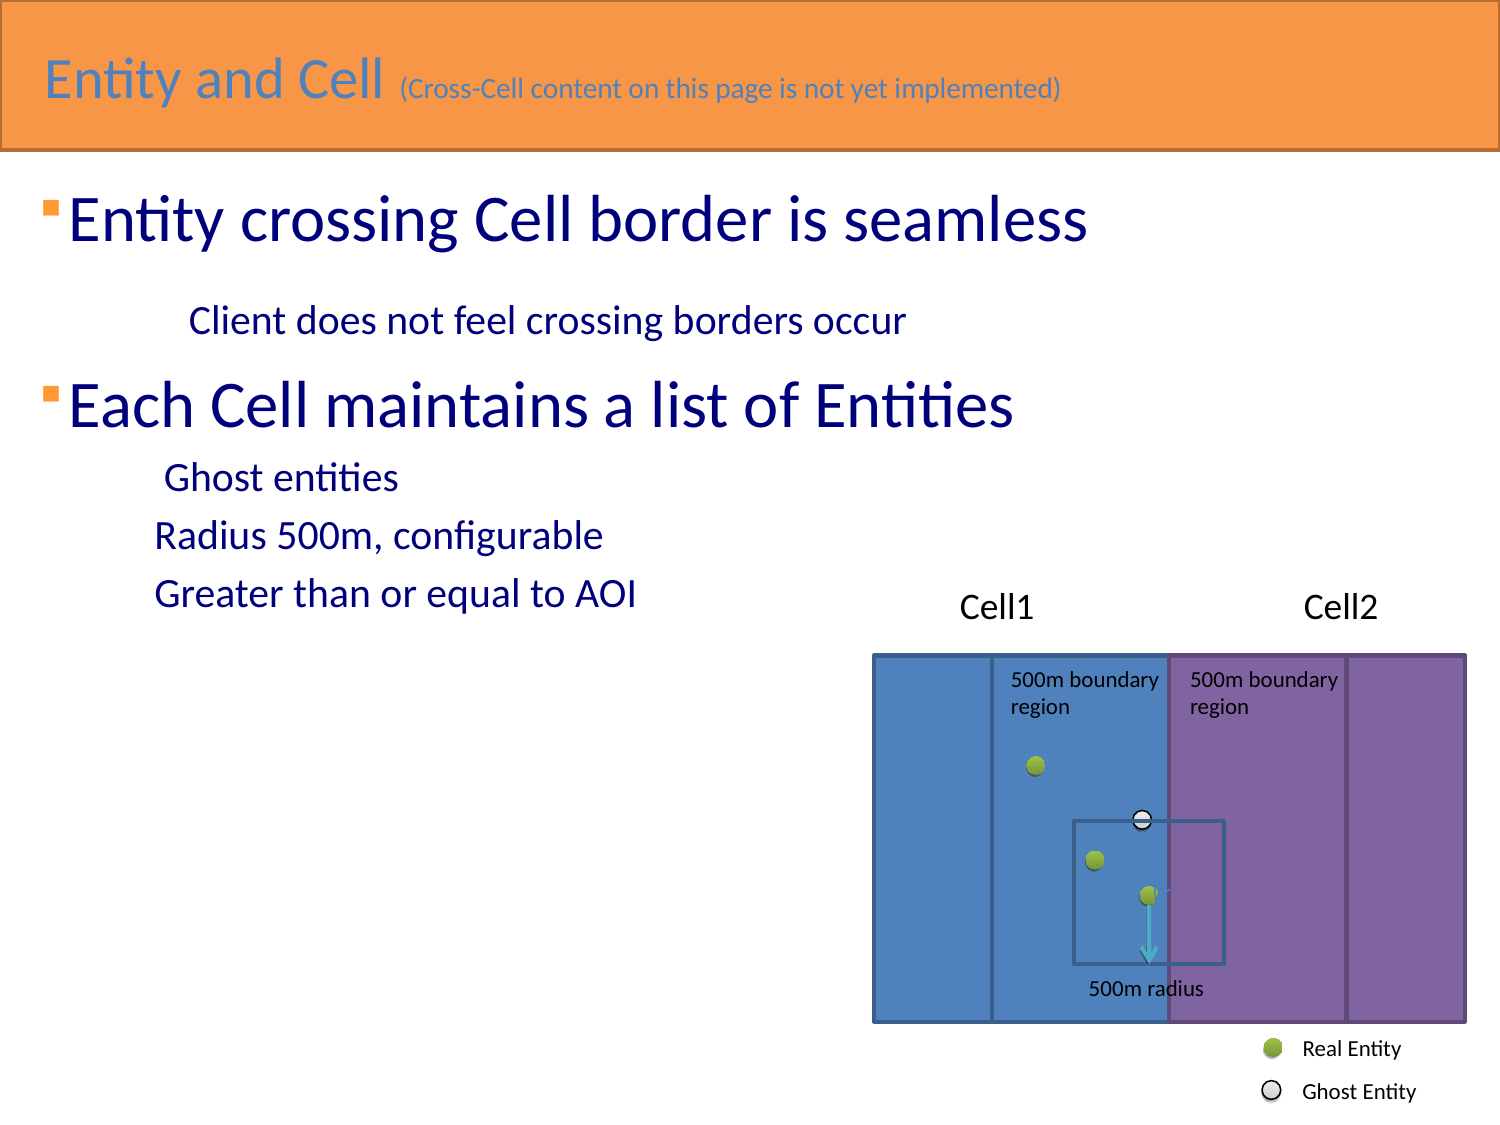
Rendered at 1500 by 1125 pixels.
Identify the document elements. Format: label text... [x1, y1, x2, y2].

text_box [1262, 1080, 1281, 1100]
text_box Real Entity [1282, 1025, 1478, 1069]
text_box [874, 655, 1465, 1022]
text_box Cell1 [944, 574, 1052, 635]
text_box 500m boundary region [996, 656, 1175, 727]
text_box 500m boundary region [1175, 656, 1355, 727]
text_box Cell2 [1288, 574, 1396, 635]
text_box [0, 0, 1500, 150]
title Entity and Cell (Cross-Cell content on this page is not yet implemented) [29, 21, 1188, 129]
text_box Ghost Entity [1287, 1068, 1483, 1112]
text_box [1263, 1038, 1282, 1058]
text_box 500m radius [1074, 965, 1254, 1008]
text_box Entity crossing Cell border is seamless Client does not feel crossing borders occur Each Cell maintains a list of Entities Ghost entities Radius 500m, configurable Greater than or equal to AOI [30, 172, 1466, 1066]
